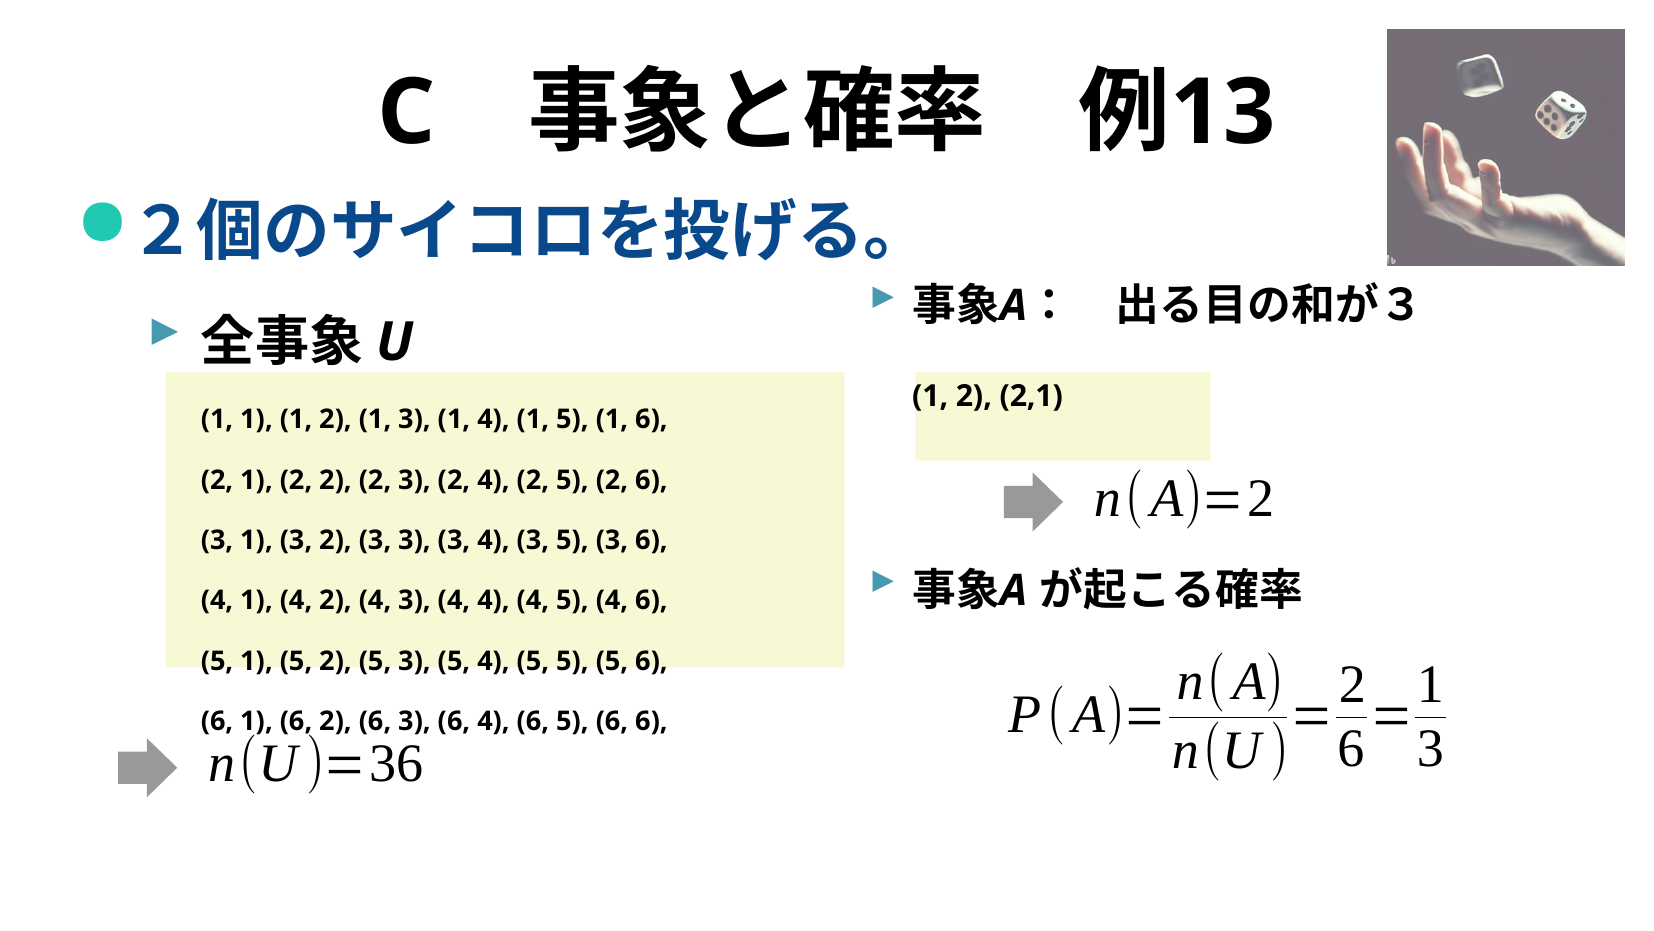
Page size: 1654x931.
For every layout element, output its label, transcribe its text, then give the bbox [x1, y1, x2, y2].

list 事象A： 出る目の和が３ (1, 2), (2,1) 事象A が起こる確率 [797, 177, 1654, 621]
title C 事象と確率 例13 [29, 29, 1387, 178]
picture [1387, 29, 1625, 177]
text_box [118, 738, 178, 798]
text_box [1003, 472, 1064, 532]
chart [1092, 466, 1276, 532]
chart [206, 731, 425, 798]
list ２個のサイコロを投げる。 全事象 U (1, 1), (1, 2), (1, 3), (1, 4), (1, 5), (1, 6), (2, 1), (2, 2), (2, 3), (2, 4), (2, 5), (2, 6), (3, 1), (3, 2), (3, 3), (3, 4), (3, 5), (3, 6), (4, 1), (4, 2), (4, 3), (4, 4), (4, 5), (4, 6), (5, 1), (5, 2), (5, 3), (5, 4), (5, 5), (5, 6), (6, 1), (6, 2), (6, 3), (6, 4), (6, 5), (6, 6), [59, 177, 1654, 798]
